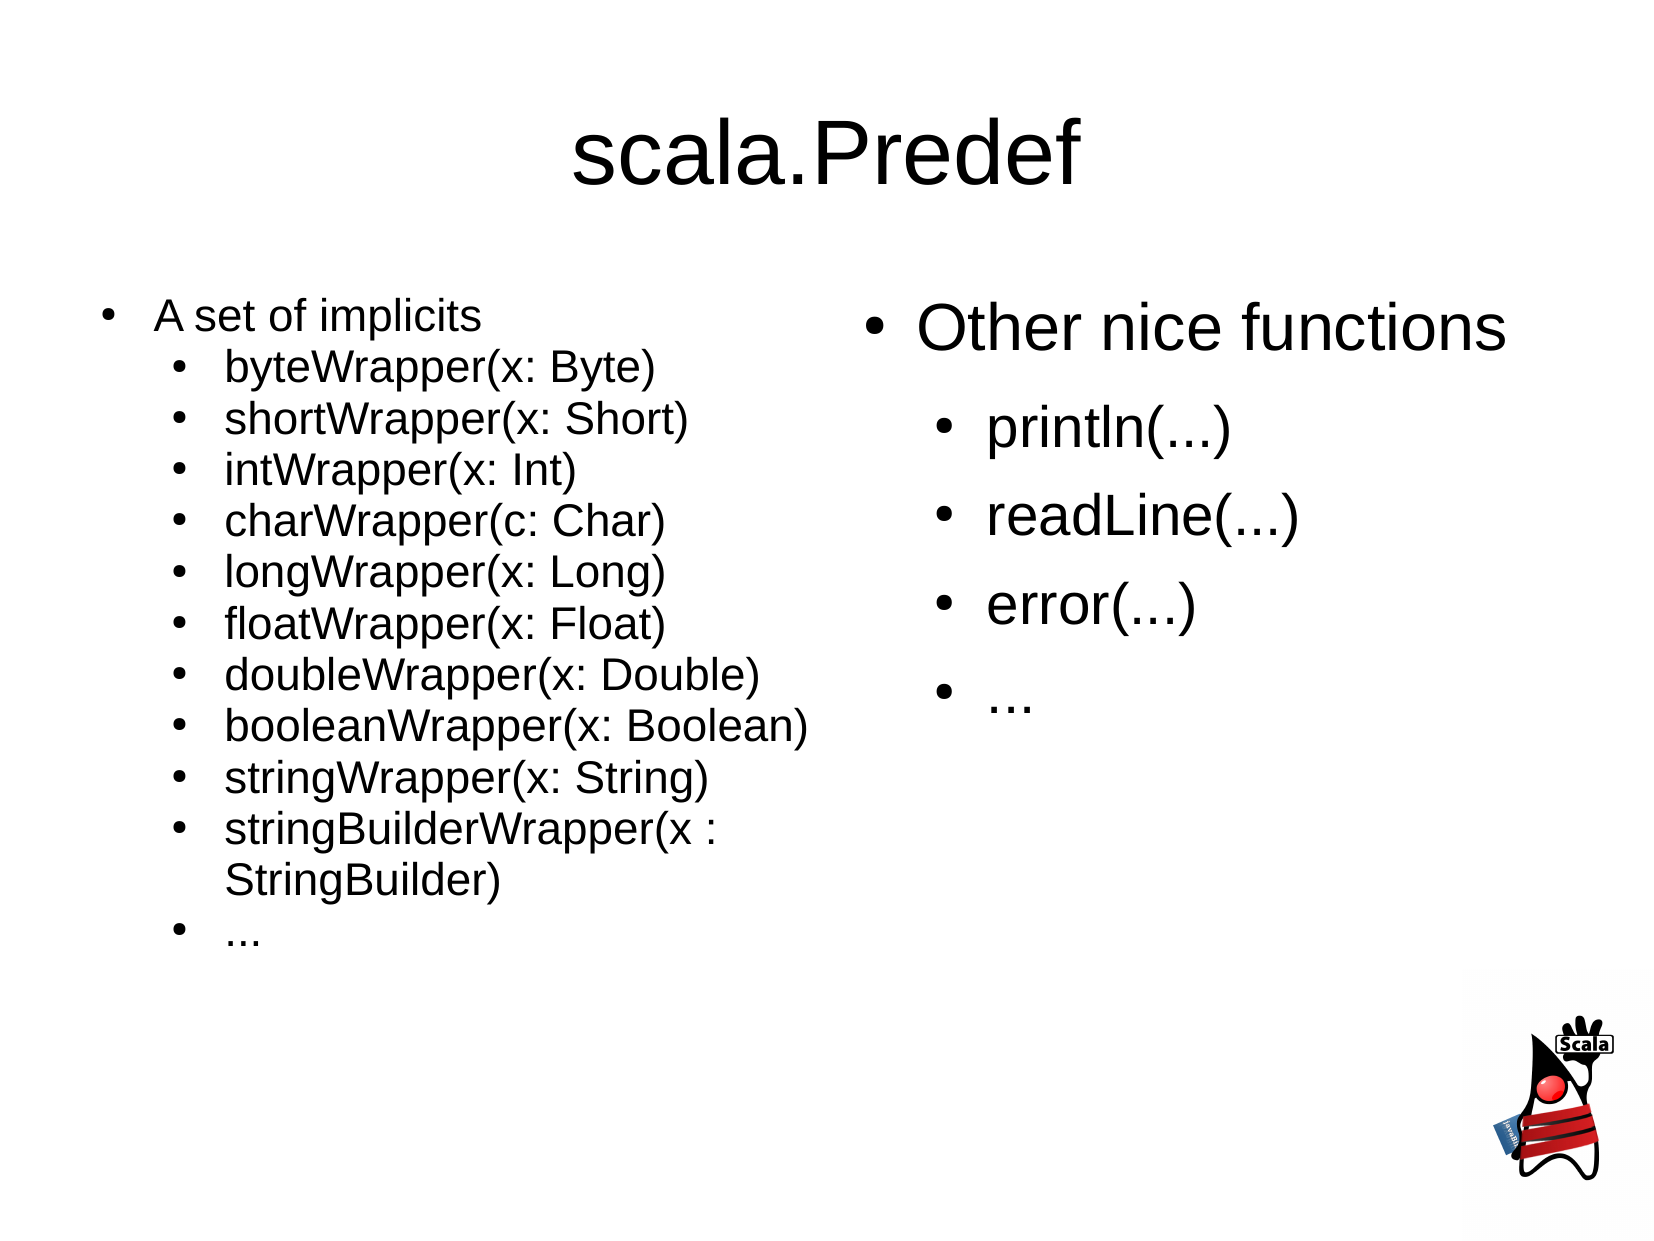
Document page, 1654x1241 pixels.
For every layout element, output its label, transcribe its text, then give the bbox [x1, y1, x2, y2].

list A set of implicits byteWrapper(x: Byte) shortWrapper(x: Short) intWrapper(x: Int) charWrapper(c: Char) longWrapper(x: Long) floatWrapper(x: Float) doubleWrapper(x: Double) booleanWrapper(x: Boolean) stringWrapper(x: String) stringBuilderWrapper(x : StringBuilder) ... [82, 290, 826, 1109]
picture [1462, 969, 1654, 1241]
list Other nice functions println(...) readLine(...) error(...) ... [845, 290, 1651, 1109]
title scala.Predef [82, 49, 1571, 257]
